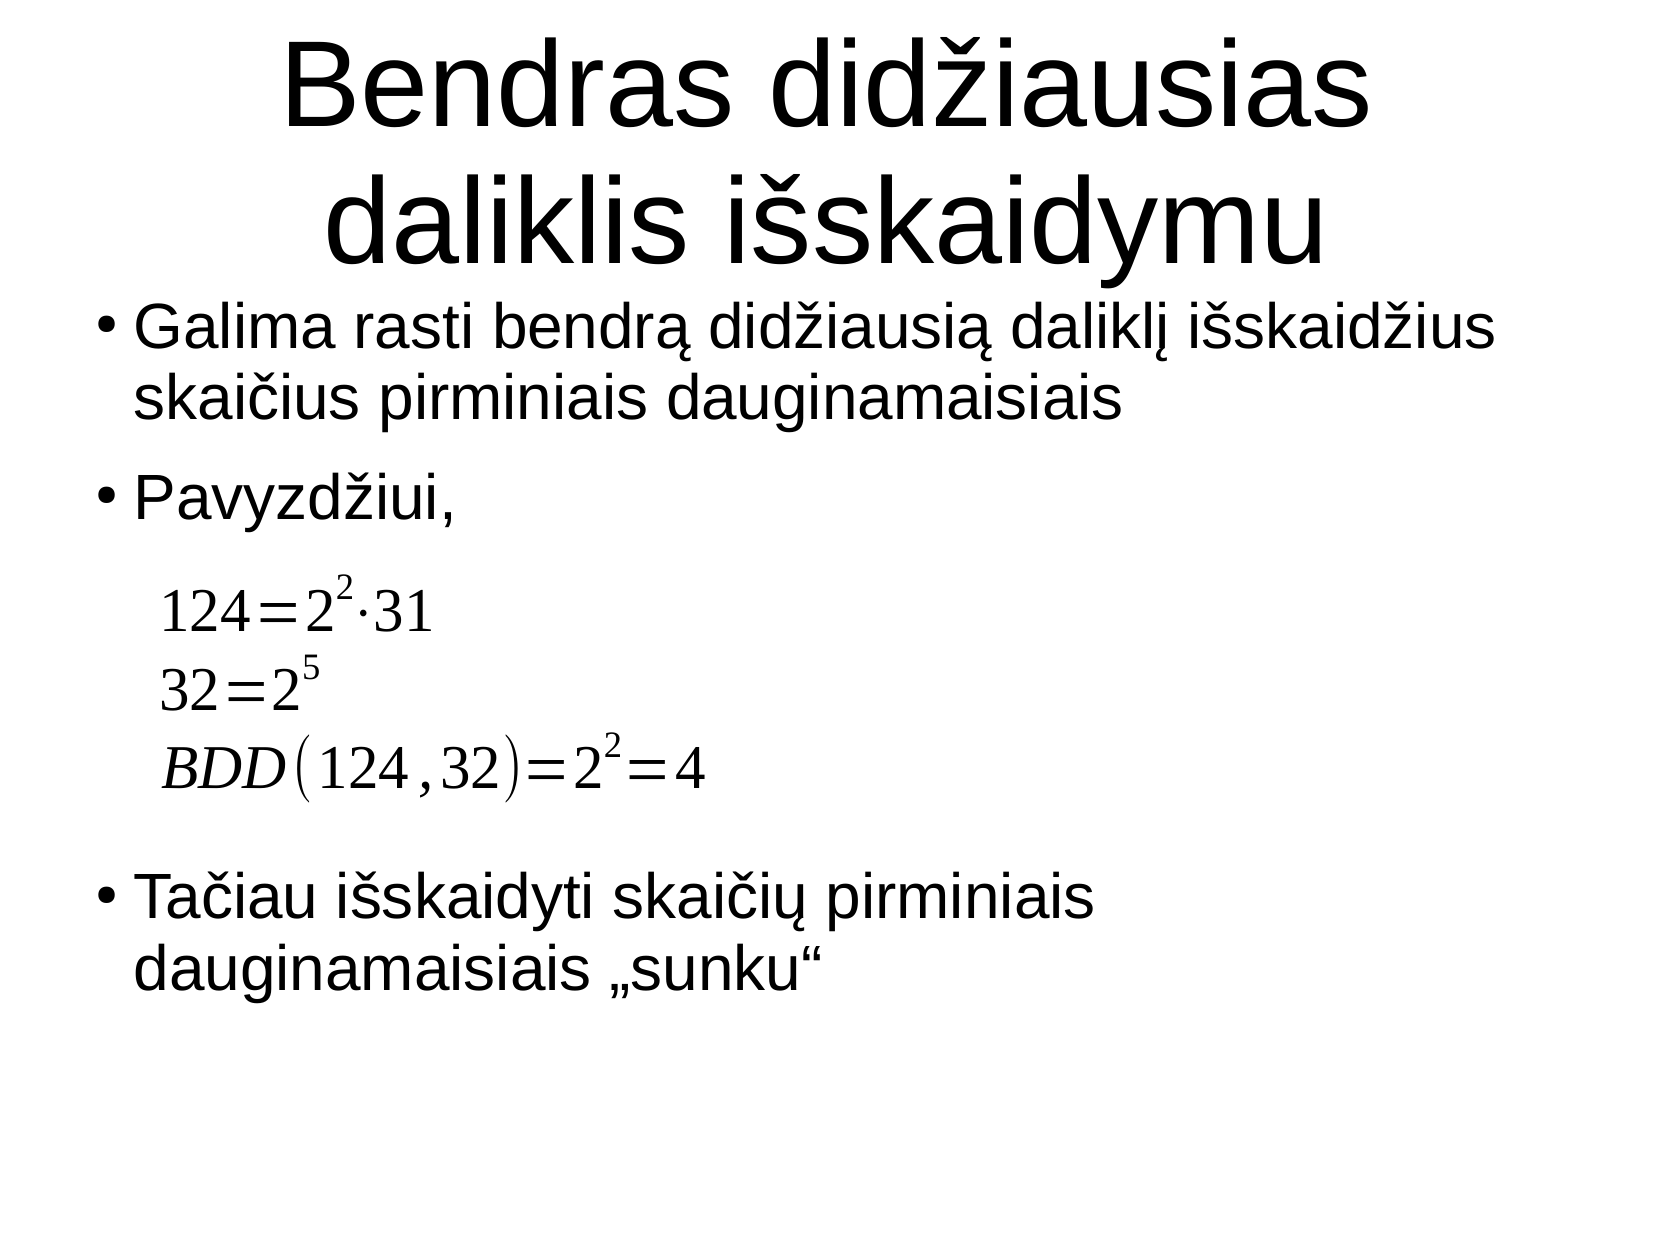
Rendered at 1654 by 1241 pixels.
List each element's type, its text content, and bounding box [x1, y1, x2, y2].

list Galima rasti bendrą didžiausią daliklį išskaidžius skaičius pirminiais dauginamaisiais Pavyzdžiui, Tačiau išskaidyti skaičių pirminiais dauginamaisiais „sunku“ [82, 290, 1571, 1010]
title Bendras didžiausias daliklis išskaidymu [82, 16, 1571, 290]
chart [153, 566, 715, 808]
